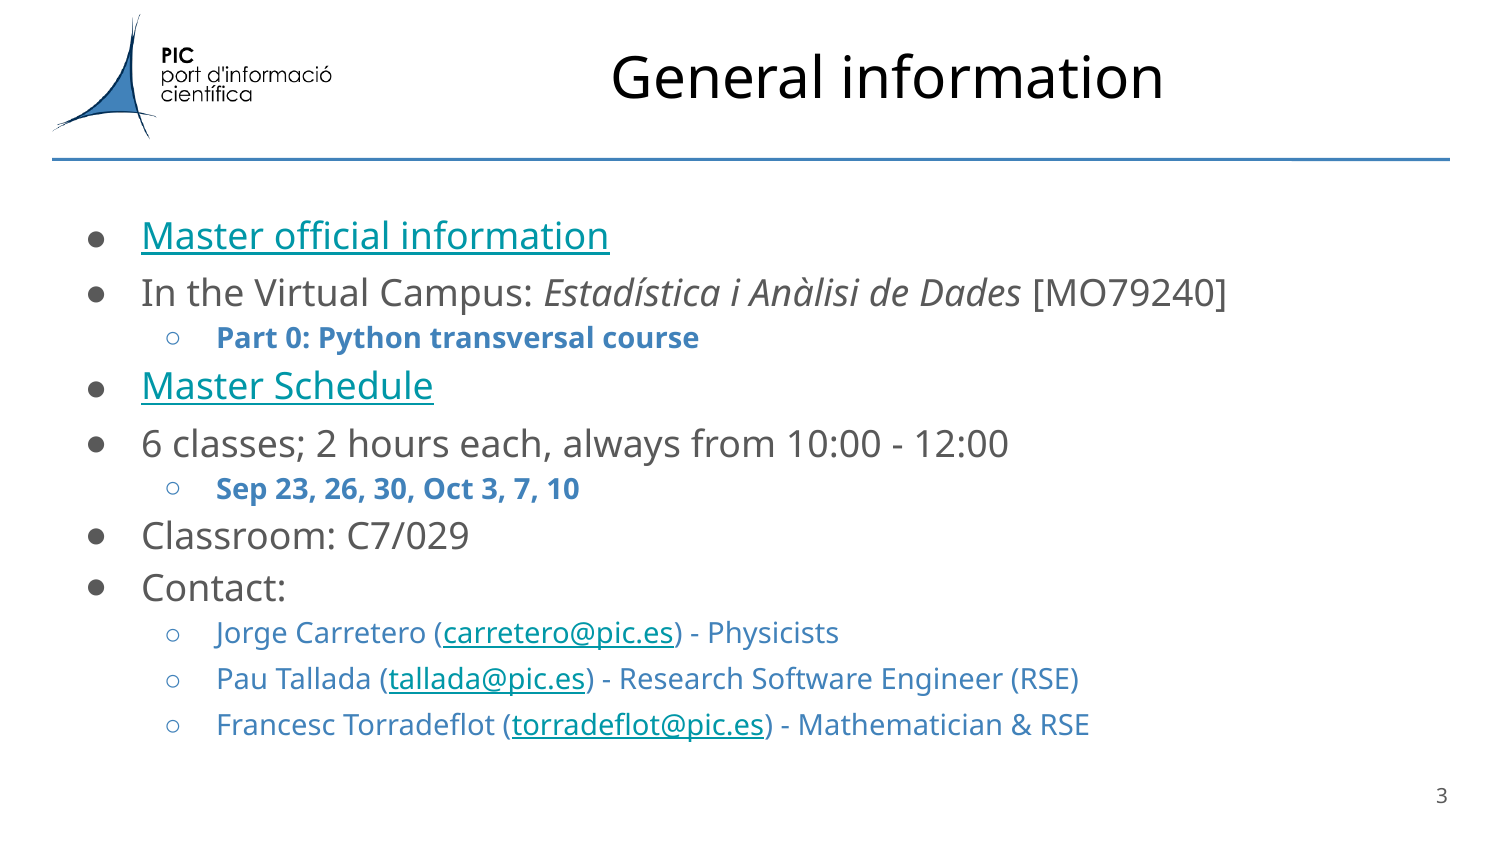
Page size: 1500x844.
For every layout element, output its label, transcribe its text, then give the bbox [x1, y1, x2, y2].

picture [50, 10, 327, 141]
list Master official information In the Virtual Campus: Estadística i Anàlisi de Dades [MO79240] Part 0: Python transversal course Master Schedule 6 classes; 2 hours each, always from 10:00 - 12:00 Sep 23, 26, 30, Oct 3, 7, 10 Classroom: C7/029 Contact: Jorge Carretero (carretero@pic.es) - Physicists Pau Tallada (tallada@pic.es) - Research Software Engineer (RSE) Francesc Torradeflot (torradeflot@pic.es) - Mathematician & RSE [51, 189, 1449, 750]
title General information [327, 10, 1449, 141]
slide_number 1 [1372, 764, 1463, 830]
